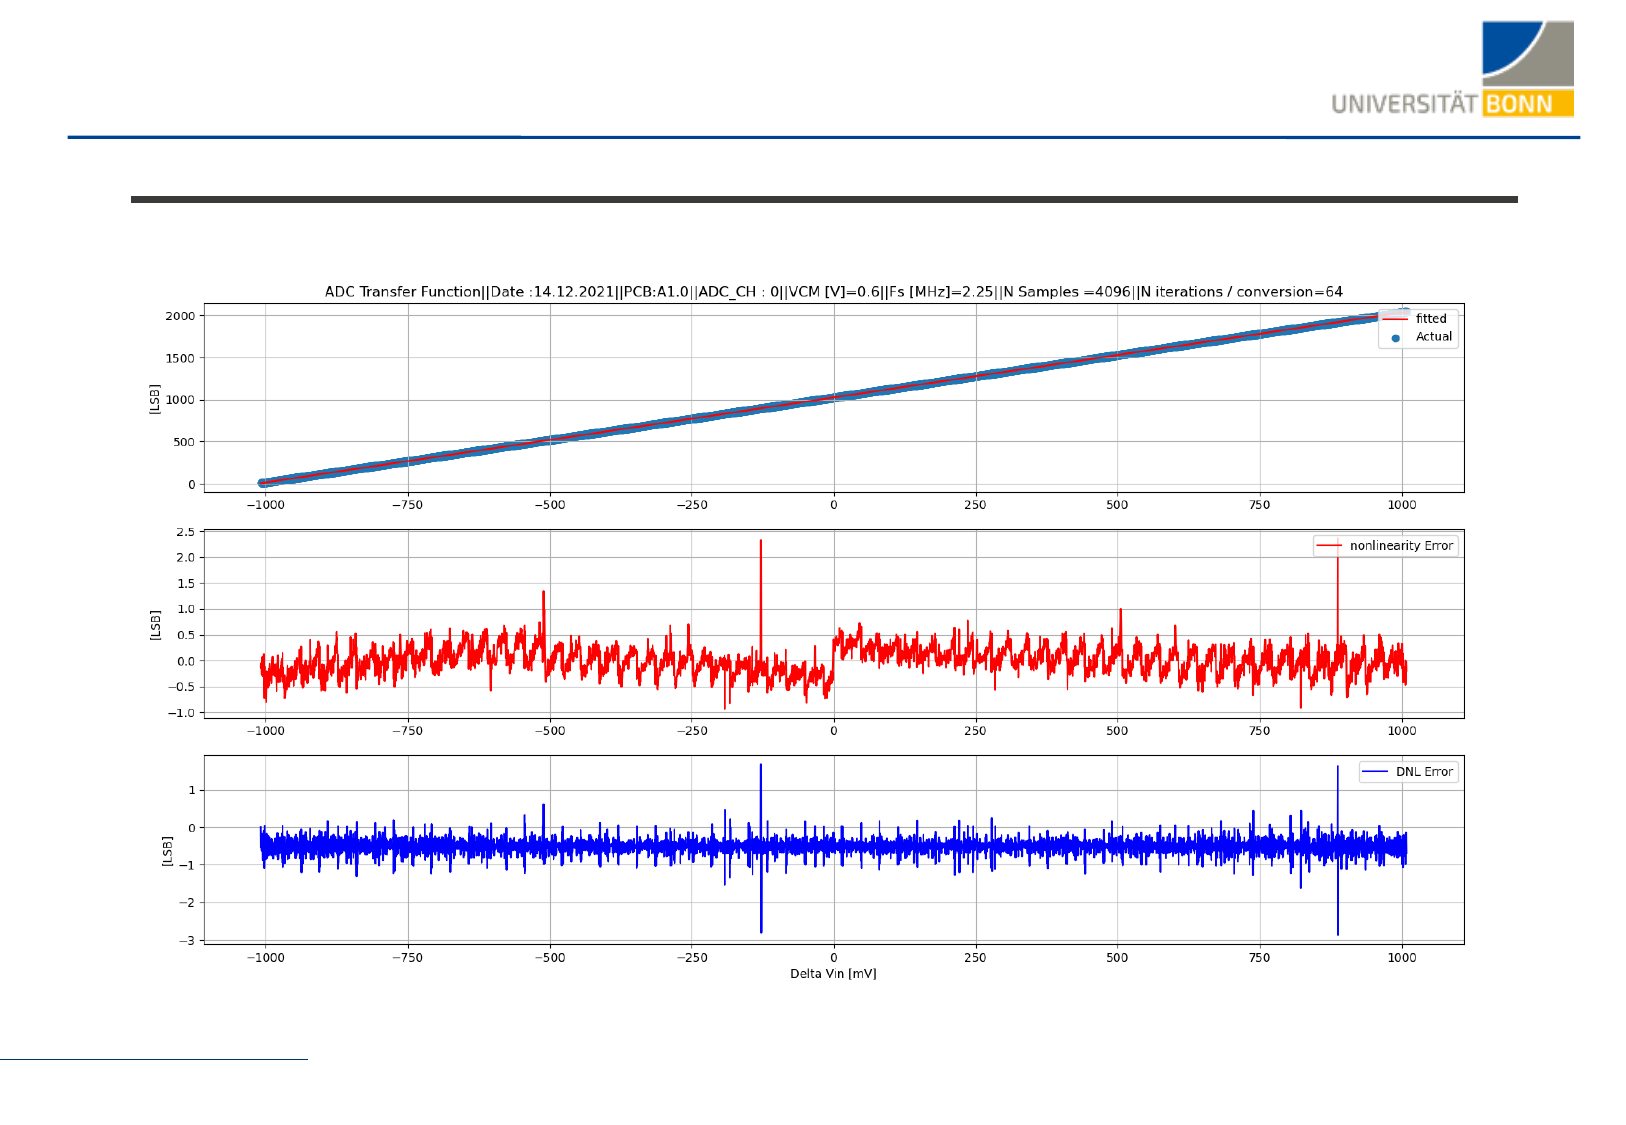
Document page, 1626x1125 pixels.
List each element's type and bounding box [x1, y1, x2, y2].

chart [81, 160, 1569, 203]
picture [1330, 0, 1574, 137]
picture [0, 203, 1625, 1036]
